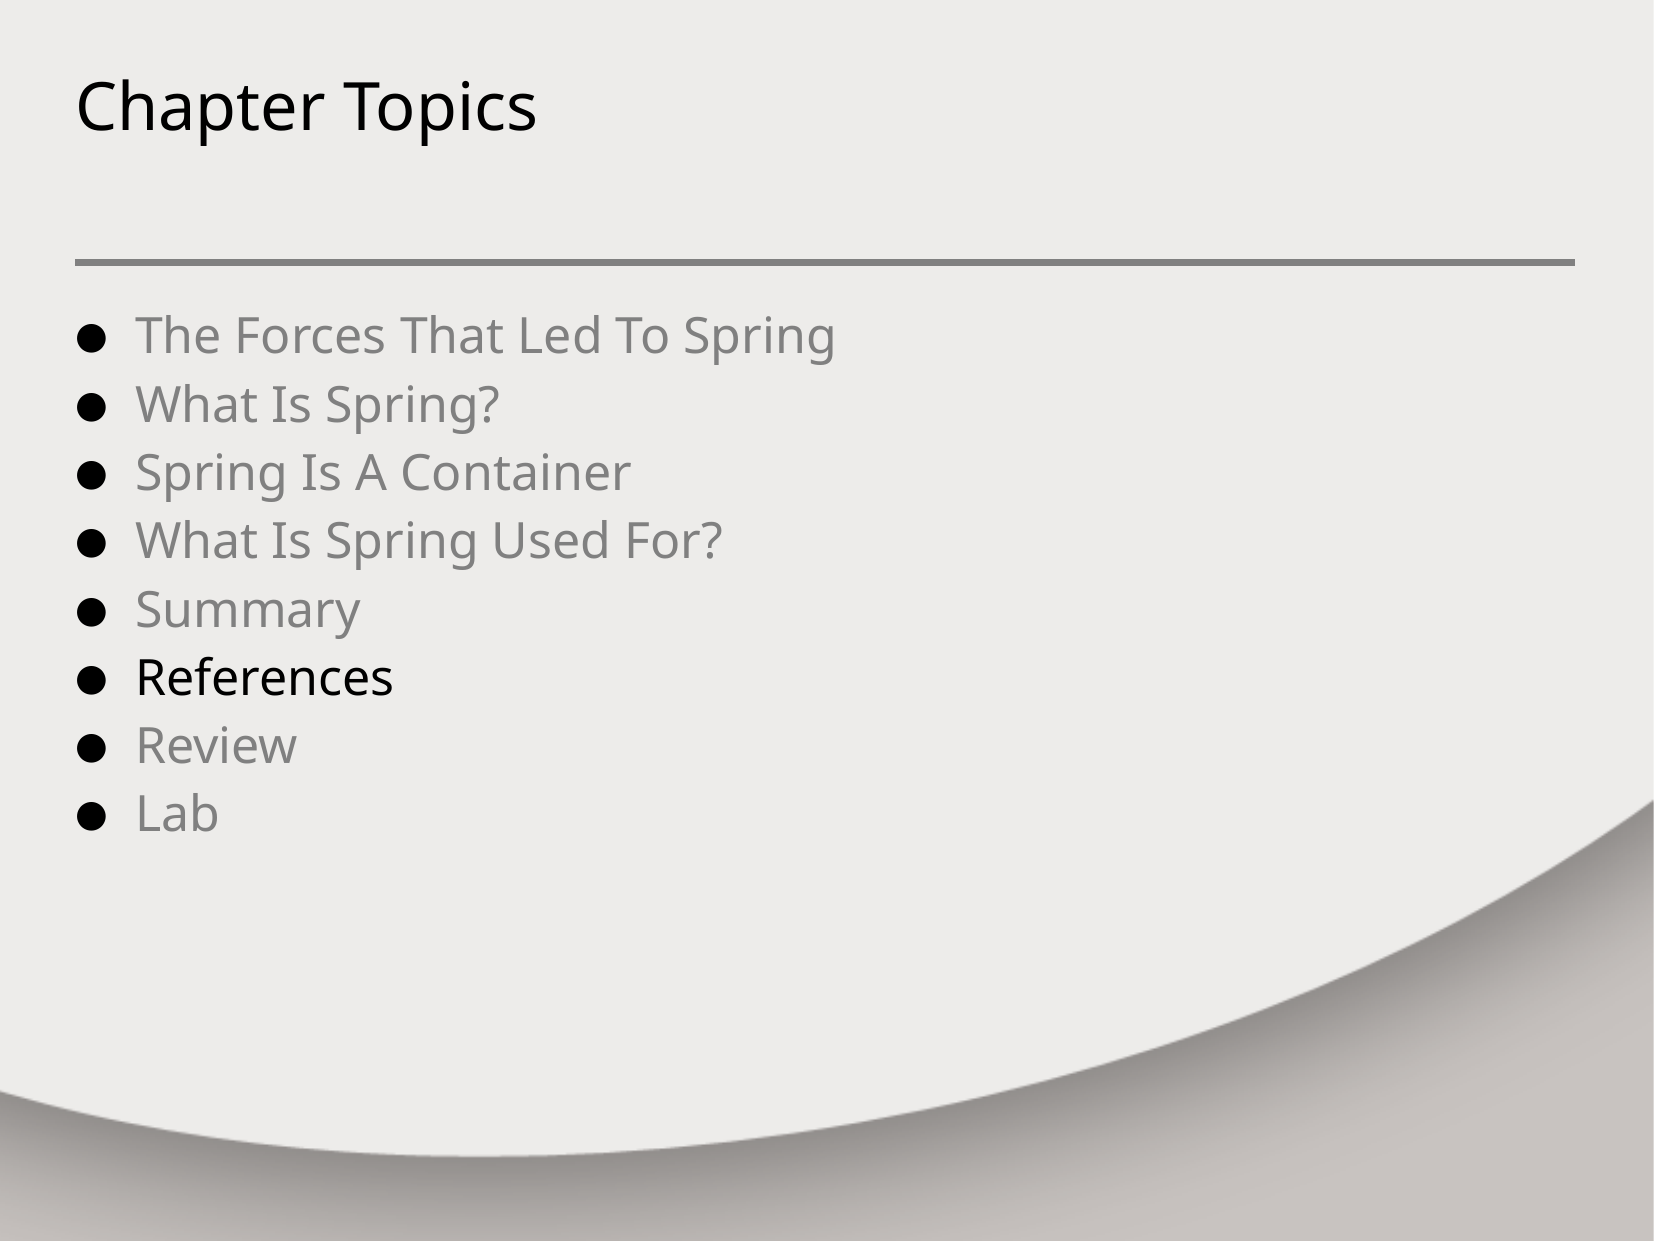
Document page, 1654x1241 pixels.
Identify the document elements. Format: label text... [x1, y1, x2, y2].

title Chapter Topics [75, 75, 1576, 226]
picture [0, 0, 1654, 1241]
list The Forces That Led To Spring What Is Spring? Spring Is A Container What Is Spring Used For? Summary References Review Lab [75, 300, 1576, 1163]
